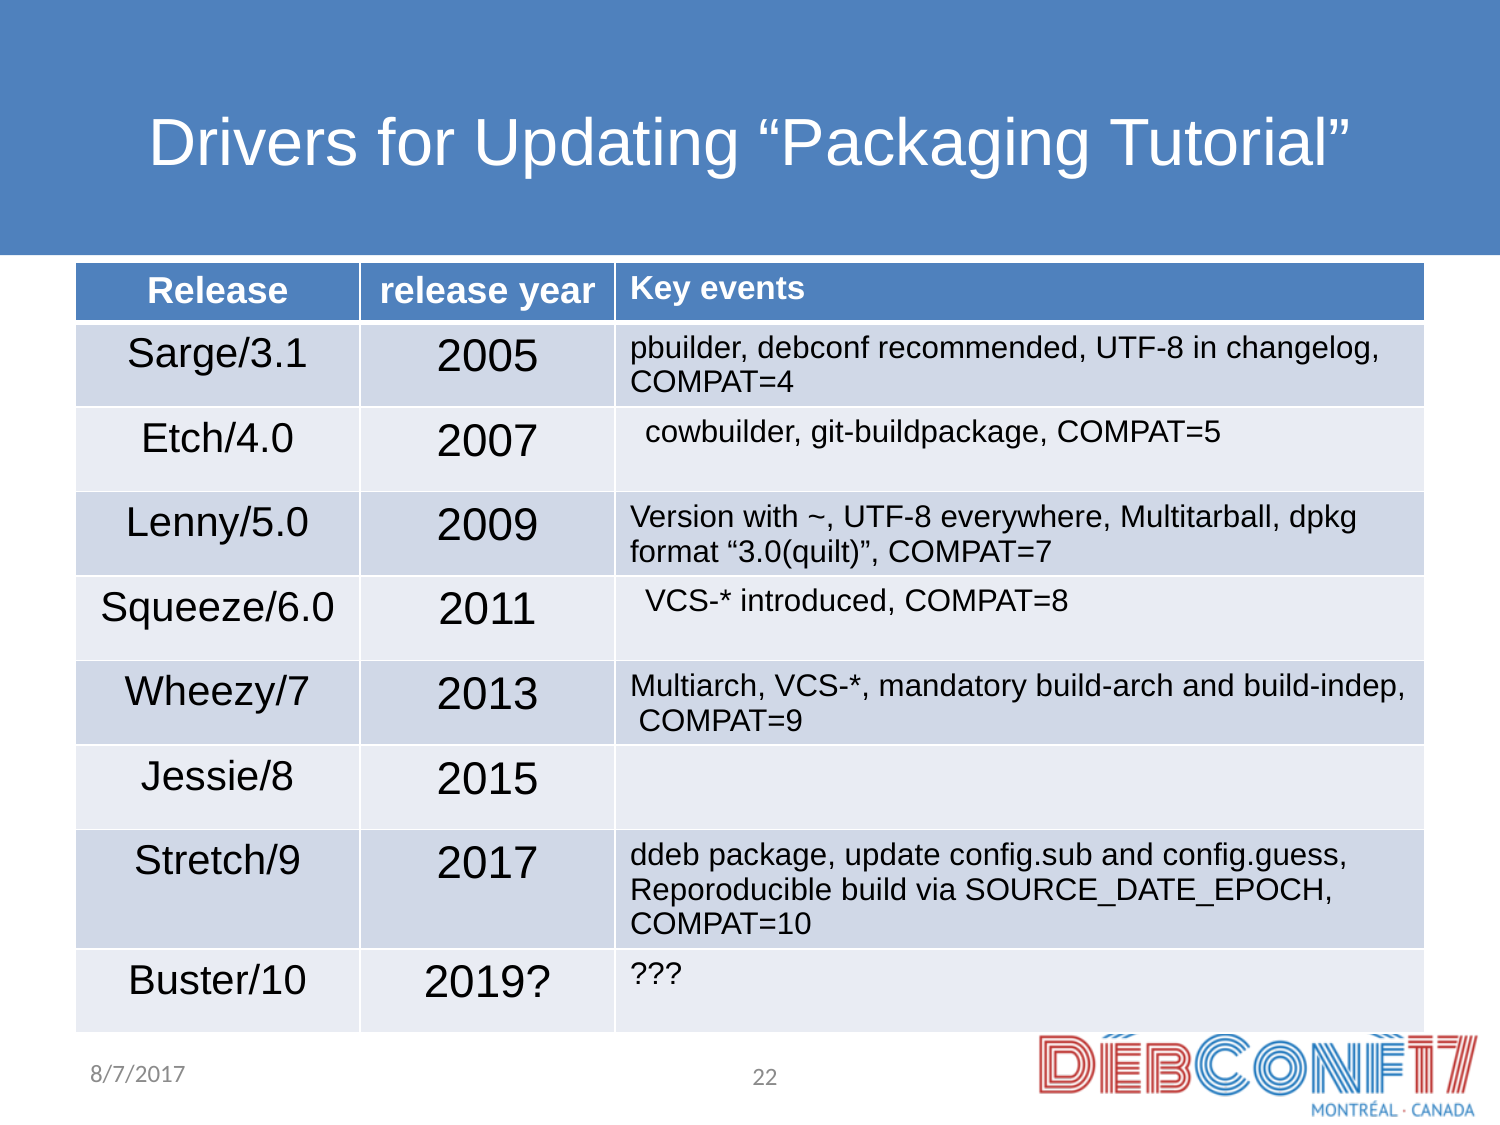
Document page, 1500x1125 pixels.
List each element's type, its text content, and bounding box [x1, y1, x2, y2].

table_header release year [361, 263, 614, 320]
table_cell VCS-* introduced, COMPAT=8 [616, 577, 1424, 660]
table_cell Sarge/3.1 [76, 325, 359, 406]
picture [999, 806, 1500, 1125]
table_cell Wheezy/7 [76, 661, 359, 744]
table_cell 2005 [361, 325, 614, 406]
slide_number <number> [442, 1045, 793, 1106]
table_cell ??? [616, 950, 1424, 1032]
table_cell Etch/4.0 [76, 408, 359, 491]
table_header Key events [616, 263, 1424, 320]
table_cell ddeb package, update config.sub and config.guess, Reporoducible build via SOURCE_DATE_EPOCH, COMPAT=10 [616, 830, 1424, 948]
title Drivers for Updating “Packaging Tutorial” [75, 45, 1425, 233]
table_cell Multiarch, VCS-*, mandatory build-arch and build-indep, COMPAT=9 [616, 661, 1424, 744]
table_cell [616, 746, 1424, 829]
table_cell Lenny/5.0 [76, 492, 359, 575]
table_header Release [76, 263, 359, 320]
table_cell Squeeze/6.0 [76, 577, 359, 660]
table_cell 2007 [361, 408, 614, 491]
table_cell Jessie/8 [76, 746, 359, 829]
table_cell Buster/10 [76, 950, 359, 1032]
table_cell 2011 [361, 577, 614, 660]
table_cell Version with ~, UTF-8 everywhere, Multitarball, dpkg format “3.0(quilt)”, COMPAT=7 [616, 492, 1424, 575]
table_cell cowbuilder, git-buildpackage, COMPAT=5 [616, 408, 1424, 491]
table_cell 2013 [361, 661, 614, 744]
table_cell 2009 [361, 492, 614, 575]
table_cell Stretch/9 [76, 830, 359, 948]
table_cell pbuilder, debconf recommended, UTF-8 in changelog, COMPAT=4 [616, 325, 1424, 406]
slide_number 8/7/2017 [75, 1042, 425, 1103]
table_cell 2019? [361, 950, 614, 1032]
table_cell 2015 [361, 746, 614, 829]
table_cell 2017 [361, 830, 614, 948]
